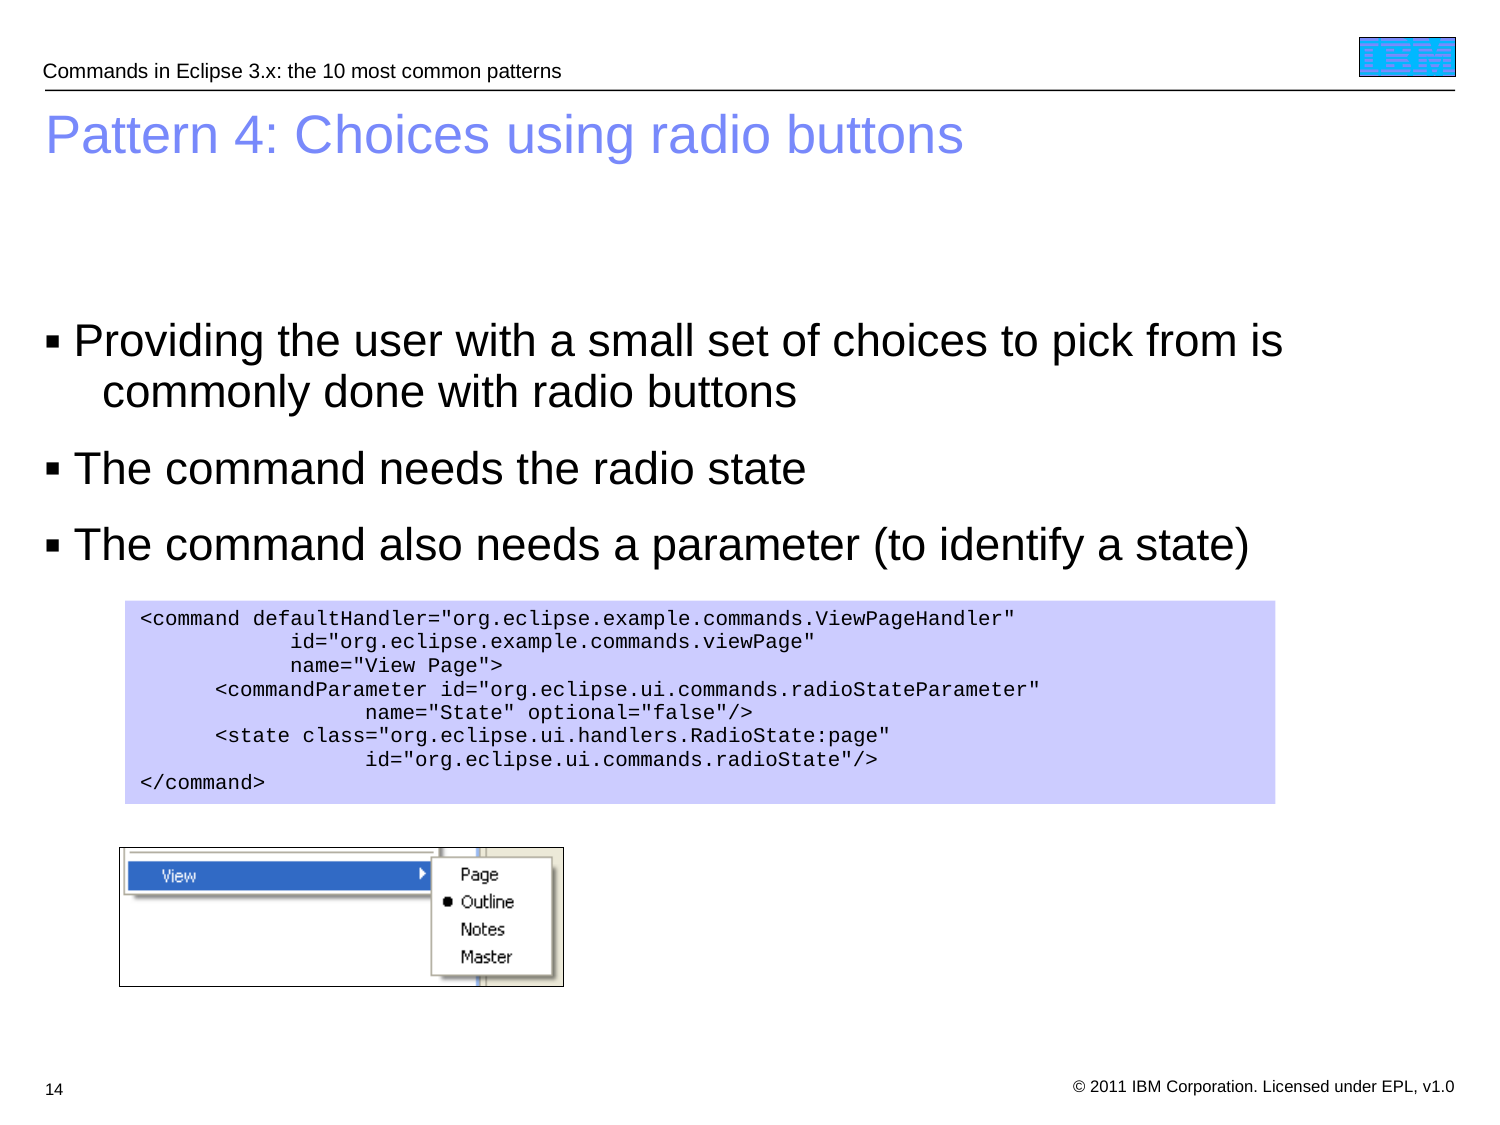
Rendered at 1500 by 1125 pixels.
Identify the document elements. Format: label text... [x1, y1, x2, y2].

title Pattern 4: Choices using radio buttons [30, 97, 1456, 218]
text_box Commands in Eclipse 3.x: the 10 most common patterns [27, 37, 1312, 83]
list Providing the user with a small set of choices to pick from is commonly done with radio buttons The command needs the radio state The command also needs a parameter (to identify a state) [30, 307, 1456, 1058]
picture [119, 847, 564, 987]
text_box <command defaultHandler="org.eclipse.example.commands.ViewPageHandler" id="org.eclipse.example.commands.viewPage" name="View Page"> <commandParameter id="org.eclipse.ui.commands.radioStateParameter" name="State" optional="false"/> <state class="org.eclipse.ui.handlers.RadioState:page" id="org.eclipse.ui.commands.radioState"/> </command> [125, 600, 1276, 804]
